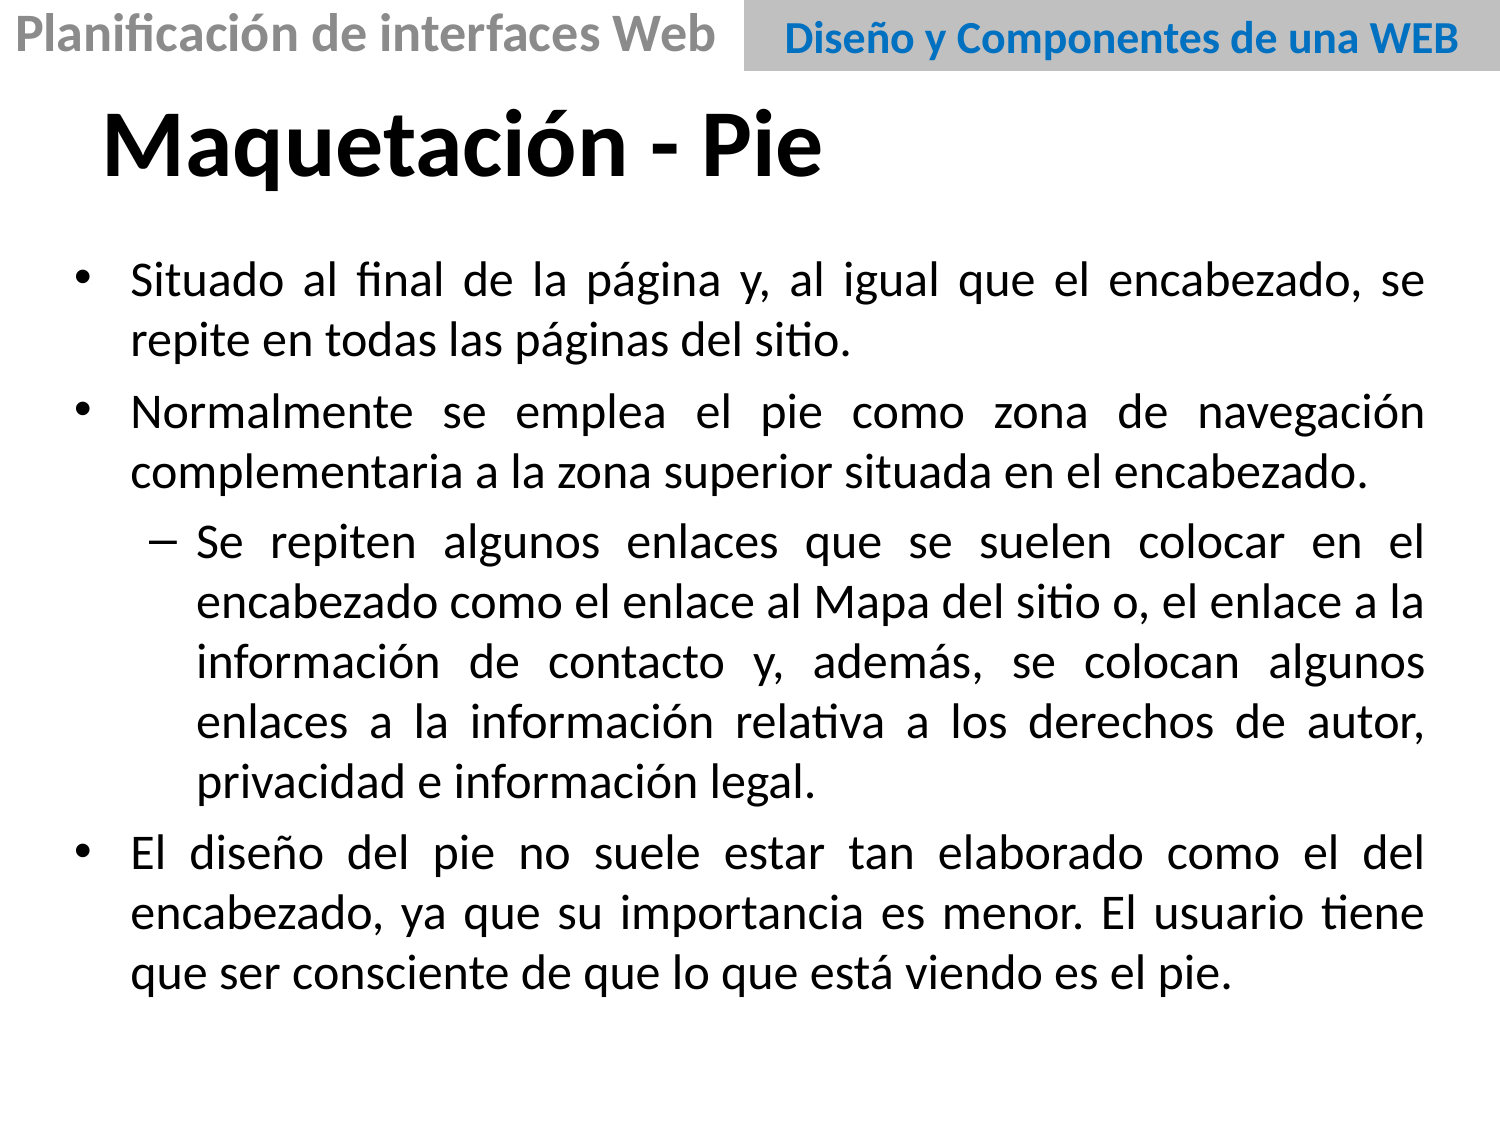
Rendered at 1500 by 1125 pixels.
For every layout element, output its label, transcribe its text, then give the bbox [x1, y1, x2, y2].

title Diseño y Componentes de una WEB [744, 0, 1500, 71]
title Planificación de interfaces Web [0, 0, 744, 60]
text_box Maquetación - Pie [86, 60, 1447, 232]
list Situado al final de la página y, al igual que el encabezado, se repite en todas las páginas del sitio. Normalmente se emplea el pie como zona de navegación complementaria a la zona superior situada en el encabezado. Se repiten algunos enlaces que se suelen colocar en el encabezado como el enlace al Mapa del sitio o, el enlace a la información de contacto y, además, se colocan algunos enlaces a la información relativa a los derechos de autor, privacidad e información legal. El diseño del pie no suele estar tan elaborado como el del encabezado, ya que su importancia es menor. El usuario tiene que ser consciente de que lo que está viendo es el pie. [59, 238, 1441, 1087]
